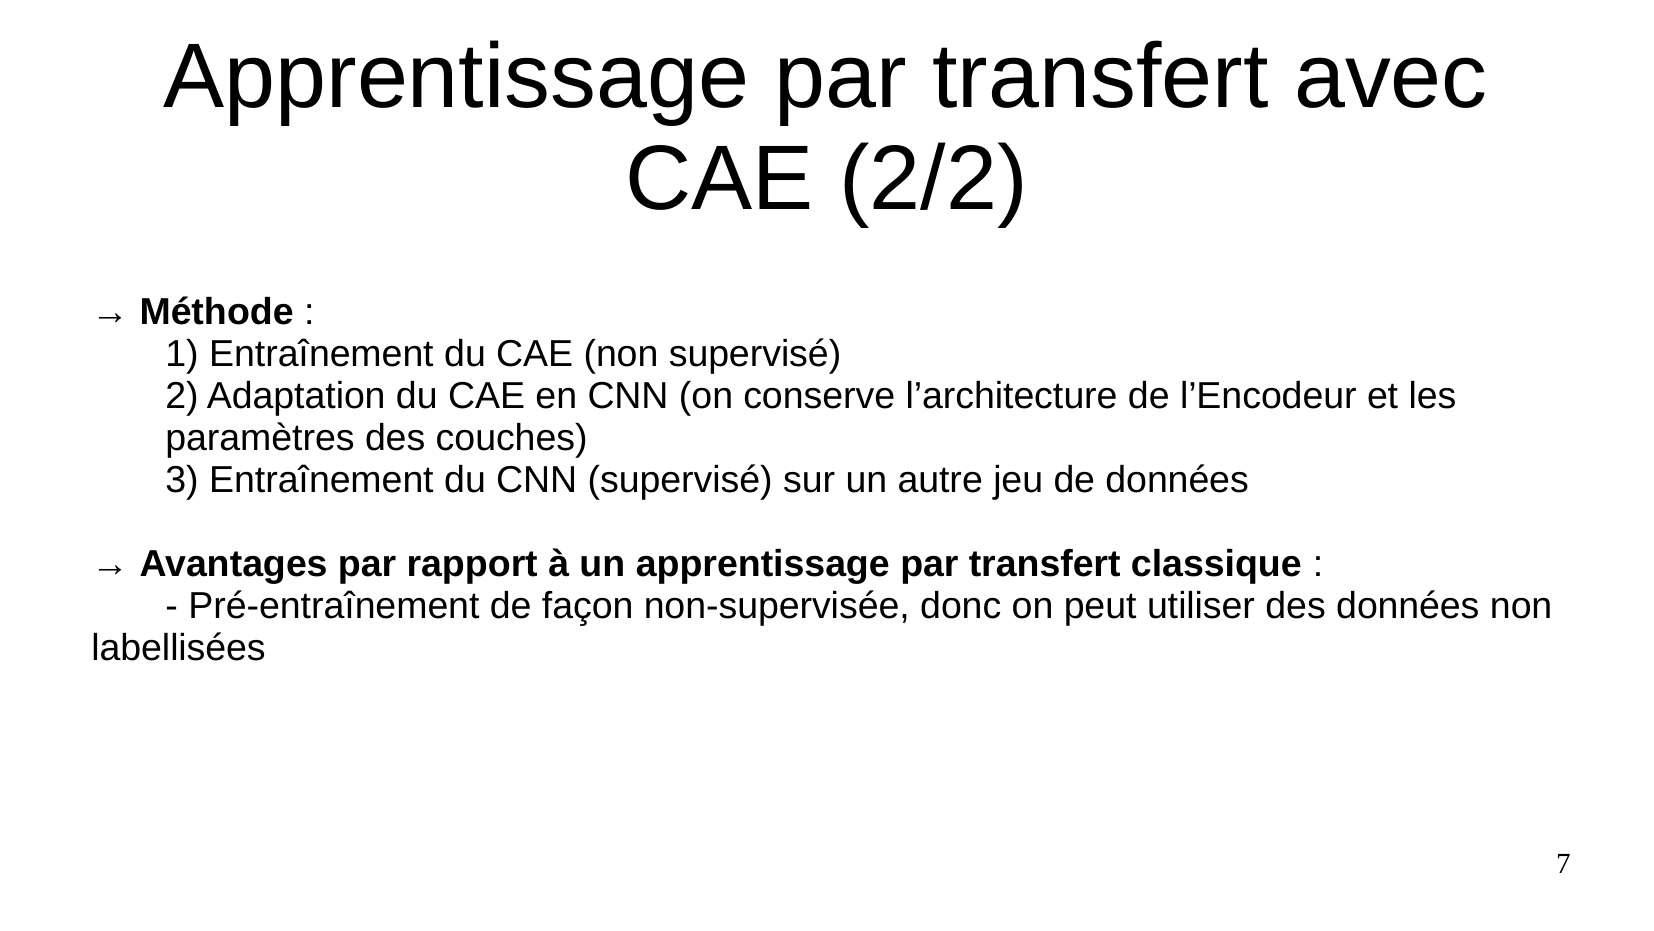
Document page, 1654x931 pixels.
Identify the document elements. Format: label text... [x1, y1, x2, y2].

title Apprentissage par transfert avec CAE (2/2) [82, 23, 1571, 230]
text_box → Méthode : 1) Entraînement du CAE (non supervisé) 2) Adaptation du CAE en CNN (on conserve l’architecture de l’Encodeur et les paramètres des couches) 3) Entraînement du CNN (supervisé) sur un autre jeu de données → Avantages par rapport à un apprentissage par transfert classique : - Pré-entraînement de façon non-supervisée, donc on peut utiliser des données non labellisées [76, 283, 1577, 839]
